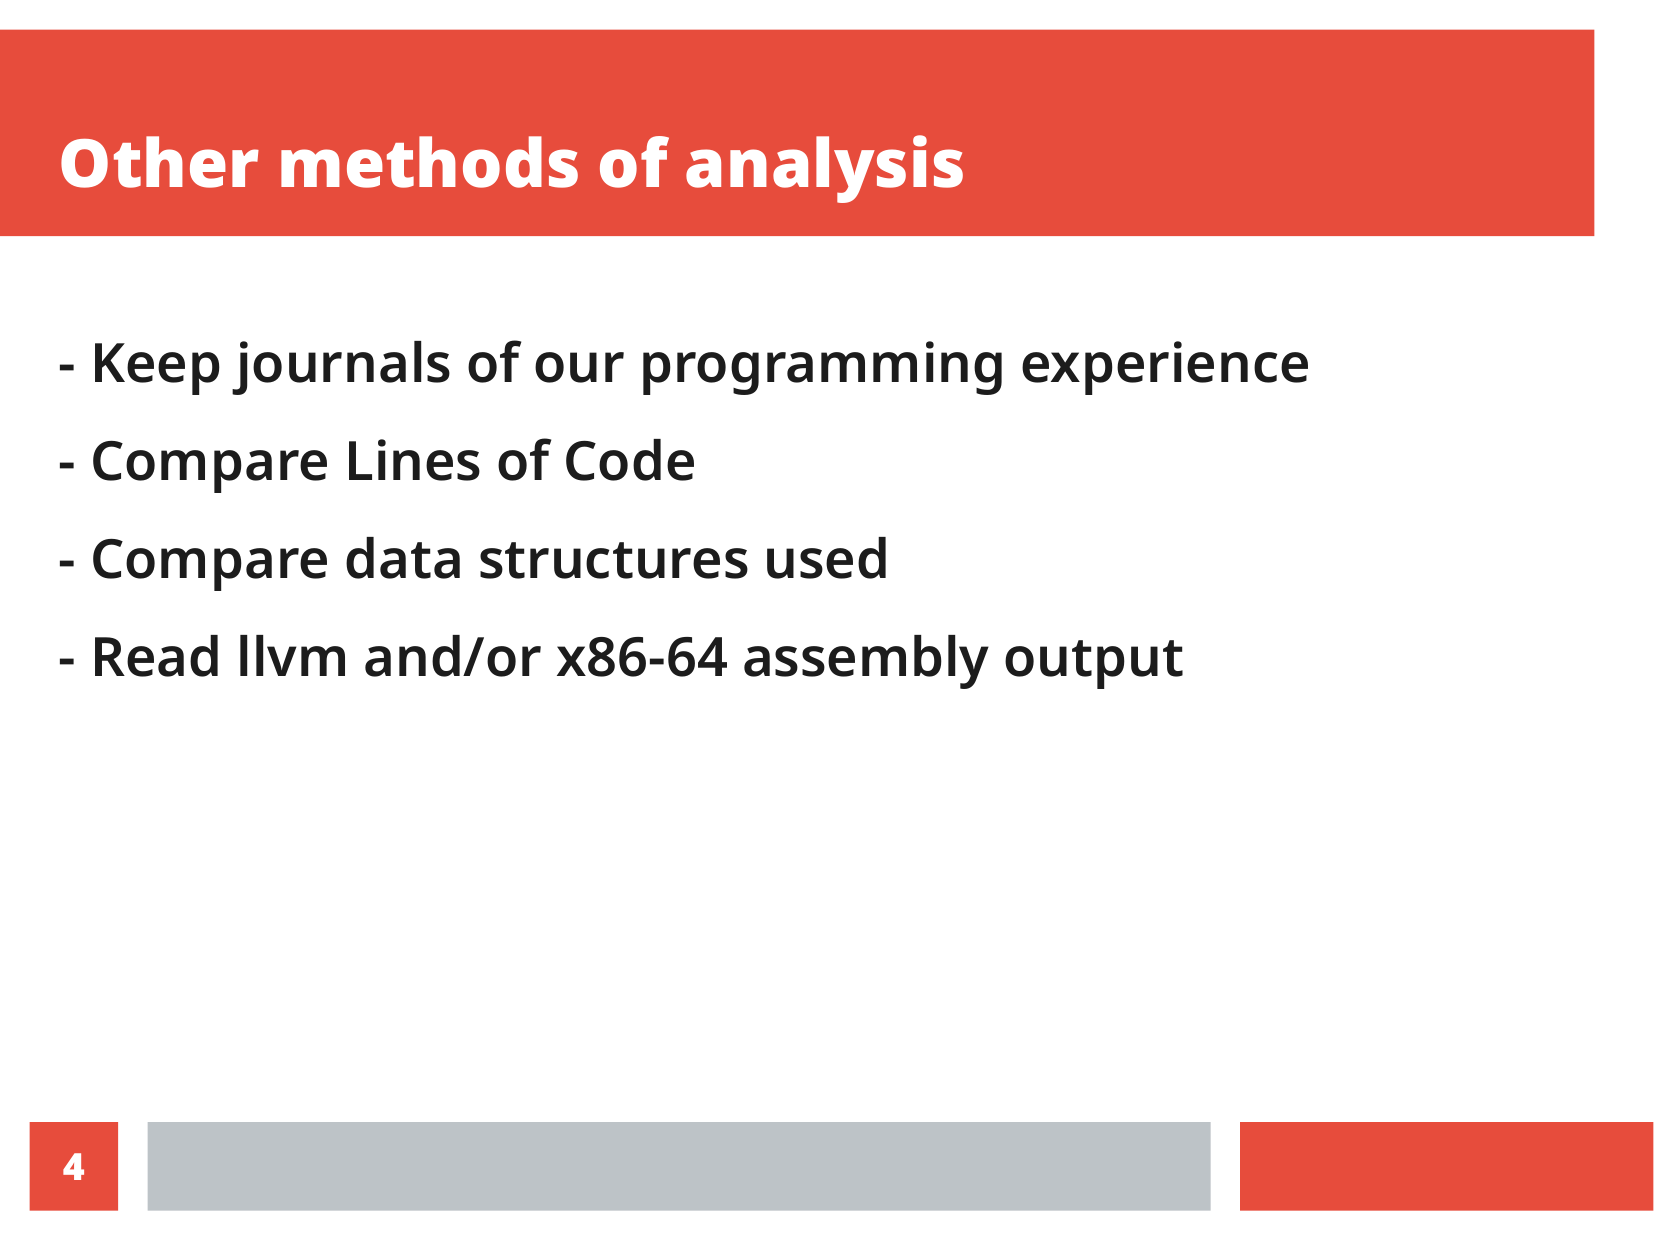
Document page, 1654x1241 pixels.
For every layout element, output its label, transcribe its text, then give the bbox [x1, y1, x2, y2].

title Other methods of analysis [59, 59, 1595, 207]
list - Keep journals of our programming experience - Compare Lines of Code - Compare data structures used - Read llvm and/or x86-64 assembly output [59, 324, 1565, 1093]
